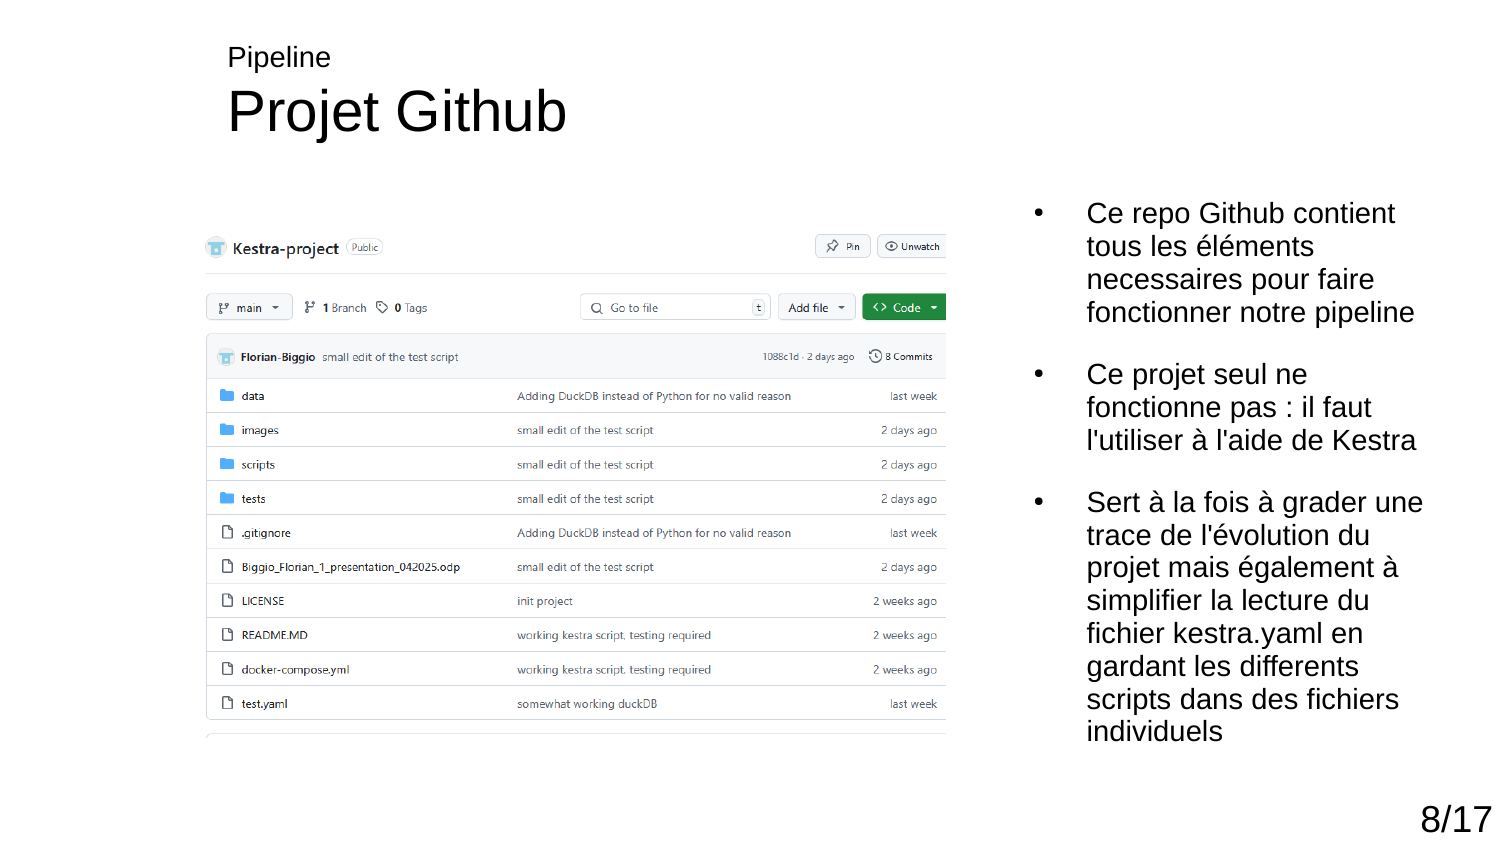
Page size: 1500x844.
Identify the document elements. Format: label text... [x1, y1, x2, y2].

picture [200, 224, 946, 738]
text_box 8/17 [1405, 791, 1500, 844]
list Ce repo Github contient tous les éléments necessaires pour faire fonctionner notre pipeline Ce projet seul ne fonctionne pas : il faut l'utiliser à l'aide de Kestra Sert à la fois à grader une trace de l'évolution du projet mais également à simplifier la lecture du fichier kestra.yaml en gardant les differents scripts dans des fichiers individuels [1015, 197, 1425, 755]
title Pipeline Projet Github [212, 23, 1368, 174]
